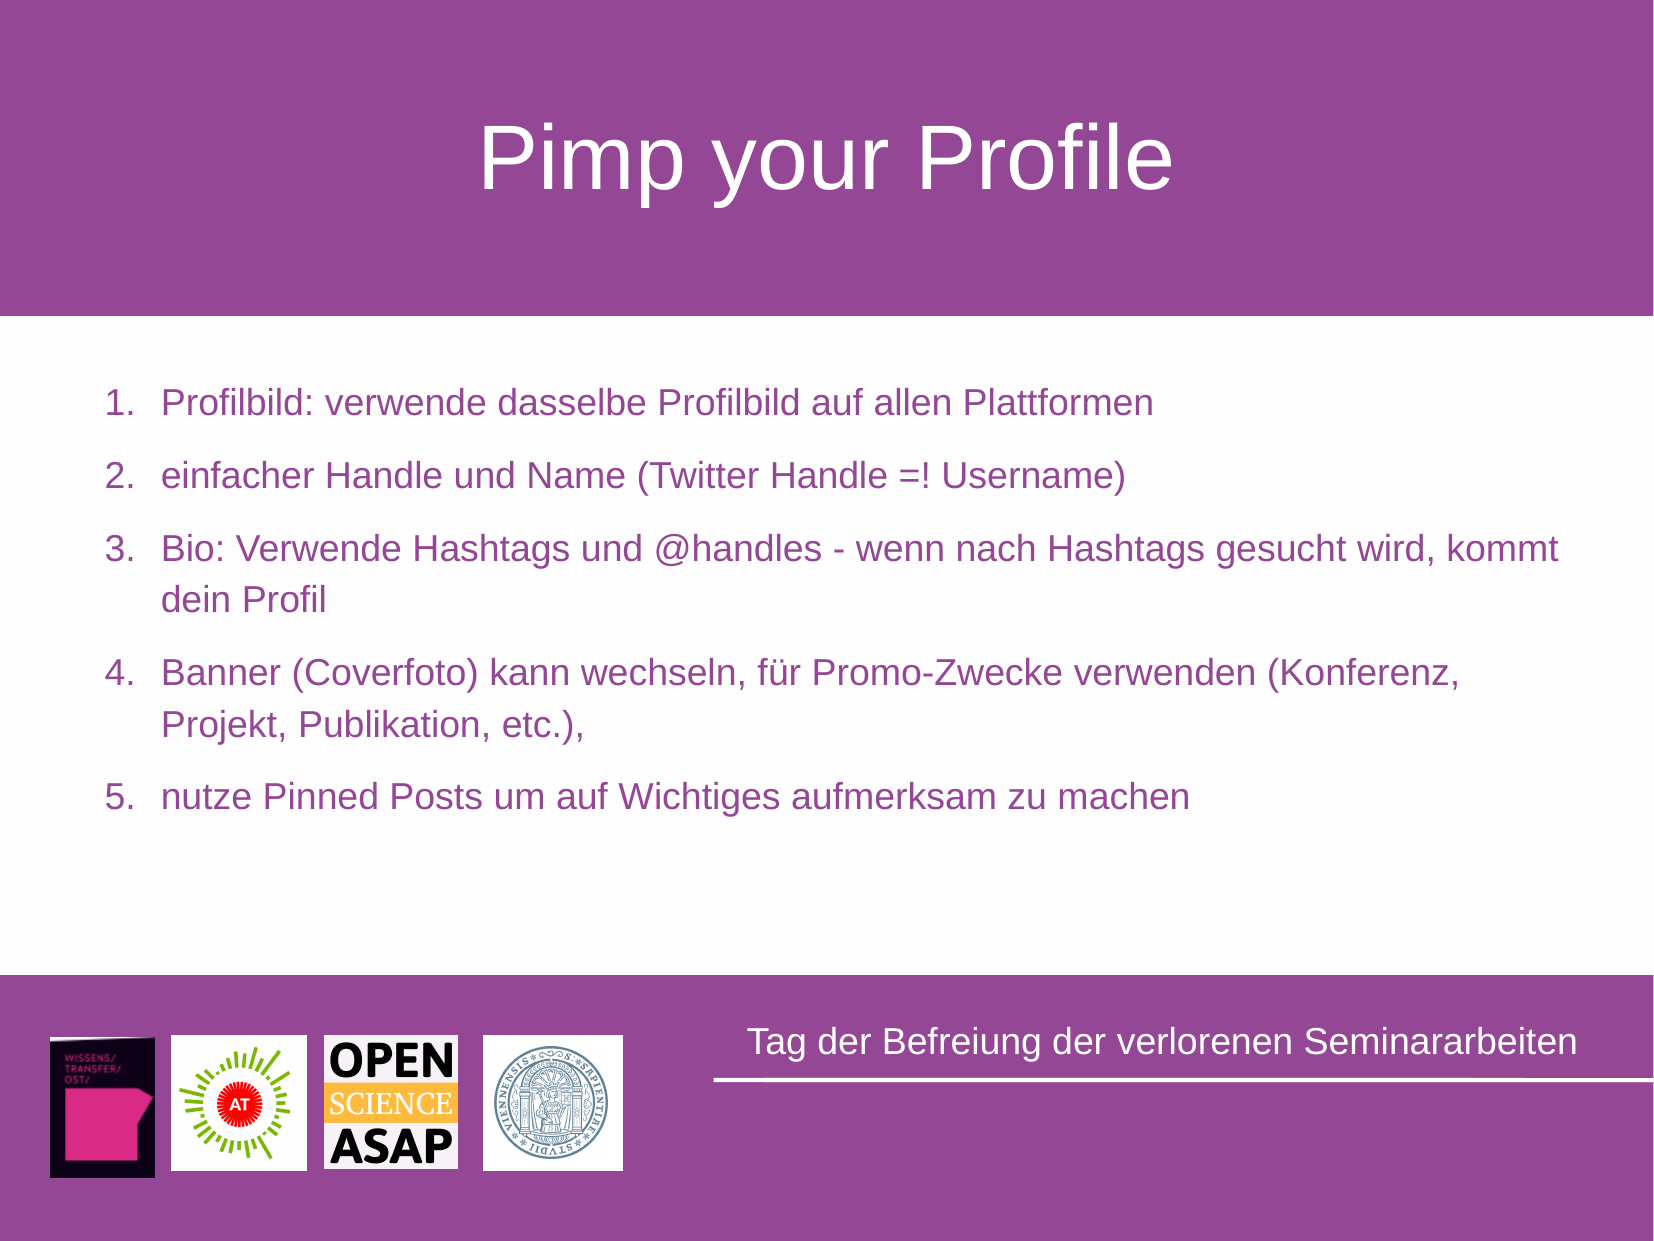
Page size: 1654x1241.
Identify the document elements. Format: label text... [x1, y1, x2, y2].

picture [324, 1035, 458, 1169]
picture [50, 1037, 155, 1178]
text_box [0, 975, 1654, 1241]
text_box Tag der Befreiung der verlorenen Seminararbeiten [719, 1009, 1606, 1067]
text_box [0, 0, 1654, 316]
title Pimp your Profile [82, 49, 1571, 257]
picture [494, 1046, 608, 1159]
picture [171, 1035, 307, 1171]
text_box Profilbild: verwende dasselbe Profilbild auf allen Plattformen einfacher Handle und Name (Twitter Handle =! Username) Bio: Verwende Hashtags und @handles - wenn nach Hashtags gesucht wird, kommt dein Profil Banner (Coverfoto) kann wechseln, für Promo-Zwecke verwenden (Konferenz, Projekt, Publikation, etc.), nutze Pinned Posts um auf Wichtiges aufmerksam zu machen [60, 364, 1586, 923]
